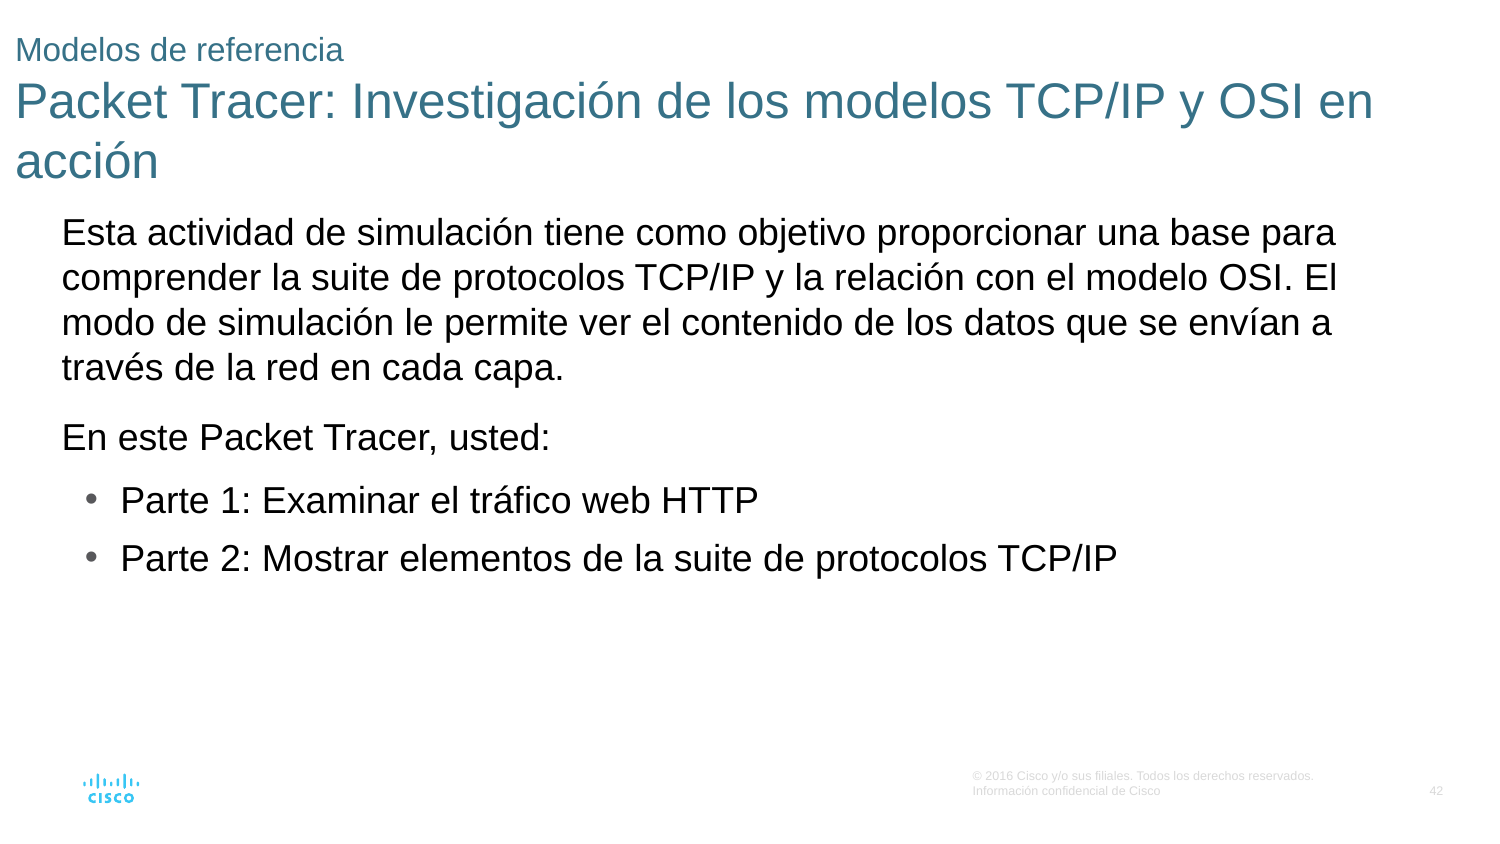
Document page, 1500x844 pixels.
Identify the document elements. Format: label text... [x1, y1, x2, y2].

list Esta actividad de simulación tiene como objetivo proporcionar una base para comprender la suite de protocolos TCP/IP y la relación con el modelo OSI. El modo de simulación le permite ver el contenido de los datos que se envían a través de la red en cada capa. En este Packet Tracer, usted: Parte 1: Examinar el tráfico web HTTP Parte 2: Mostrar elementos de la suite de protocolos TCP/IP [46, 200, 1454, 720]
title Modelos de referencia Packet Tracer: Investigación de los modelos TCP/IP y OSI en acción [0, 46, 1500, 171]
